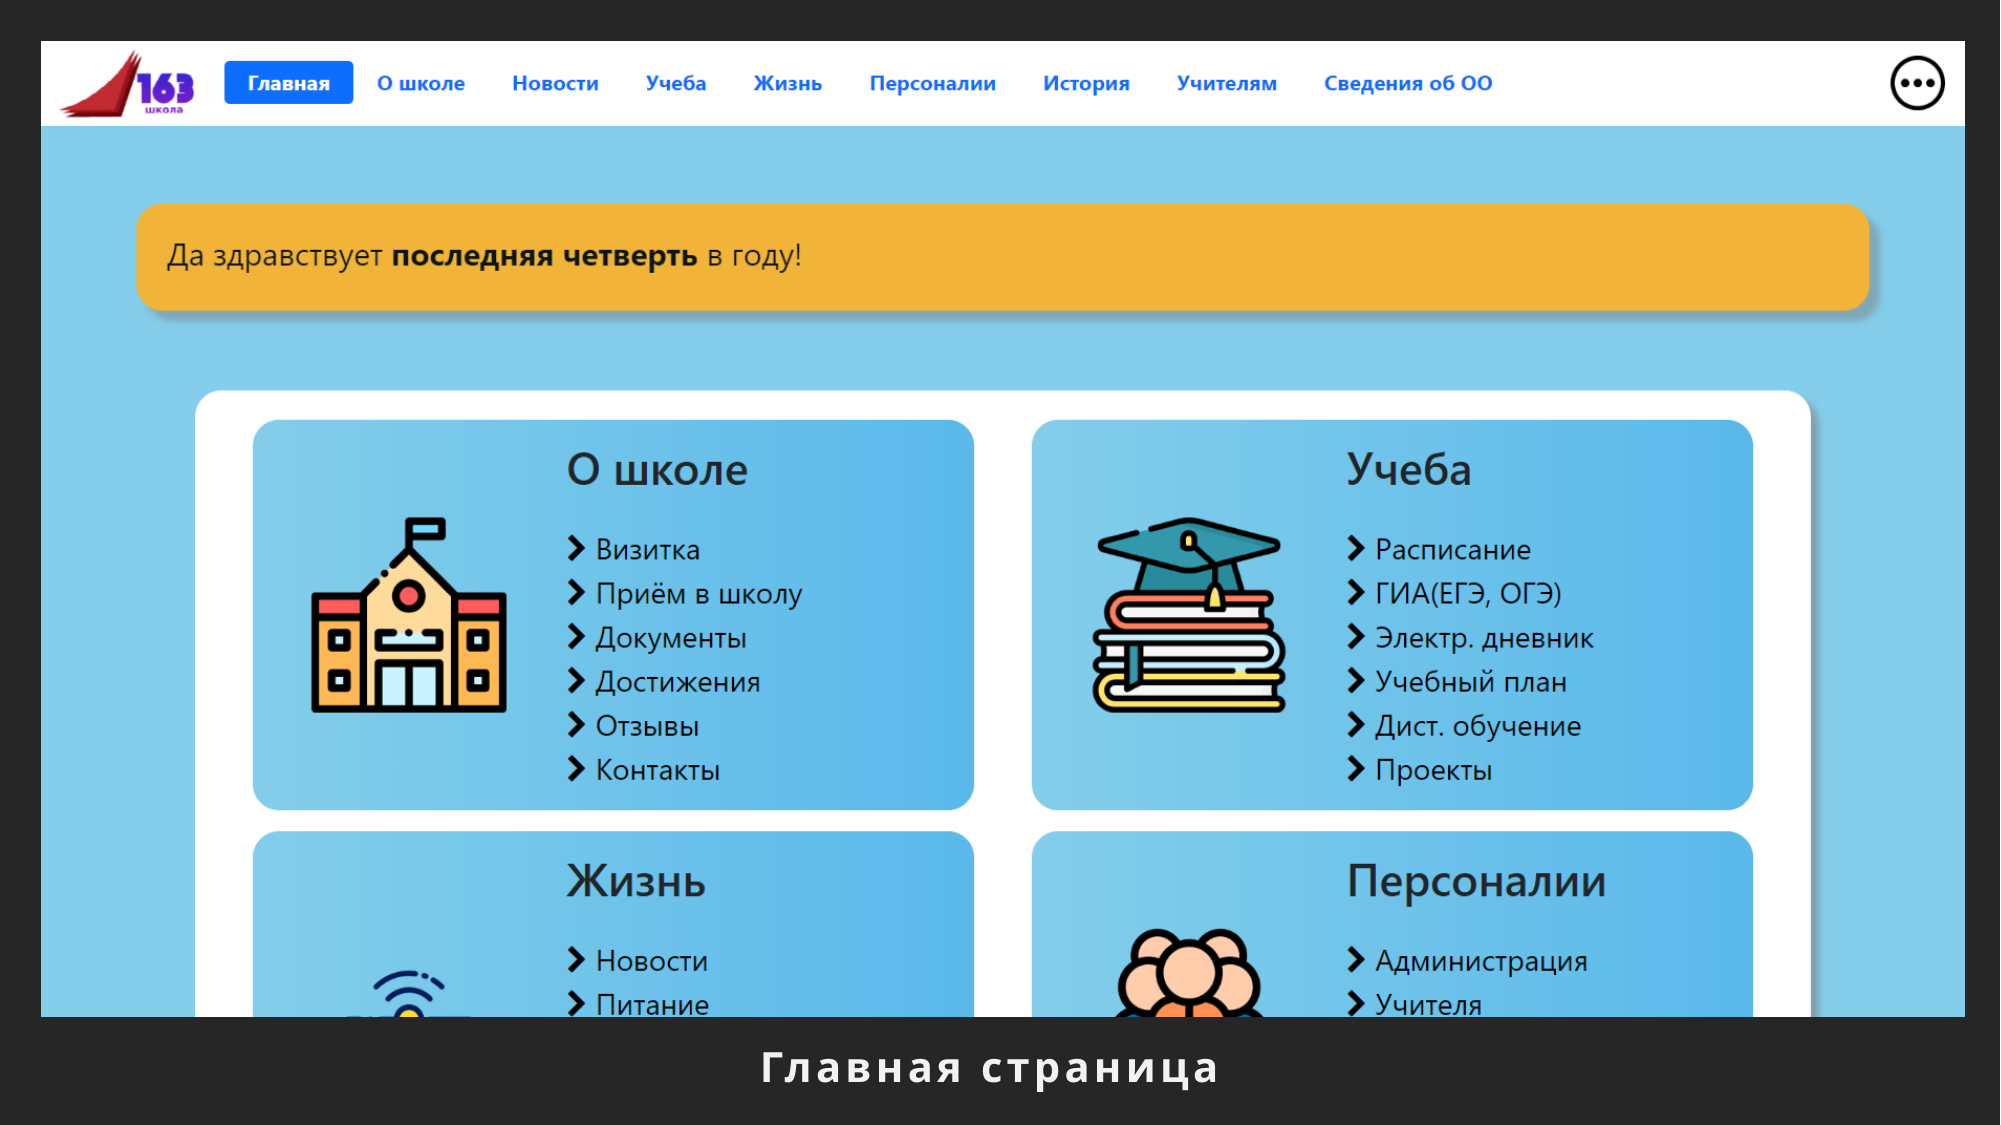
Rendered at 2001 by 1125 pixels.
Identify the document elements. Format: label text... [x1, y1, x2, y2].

text_box Главная страница [118, 1033, 1861, 1099]
picture [41, 41, 1965, 1017]
